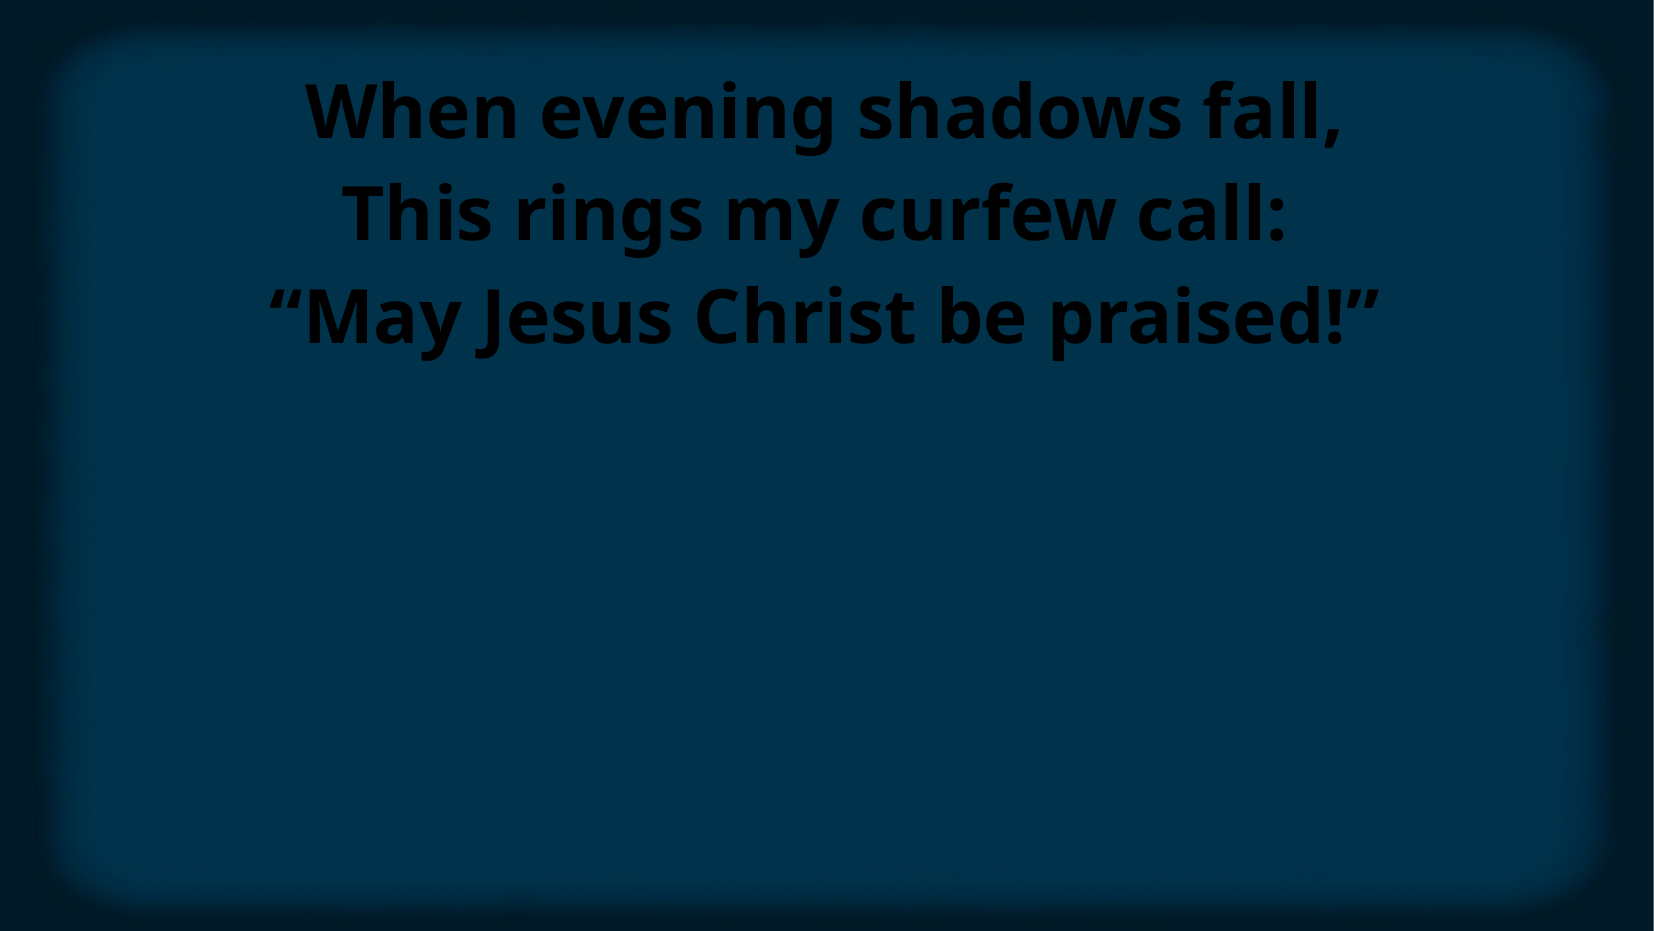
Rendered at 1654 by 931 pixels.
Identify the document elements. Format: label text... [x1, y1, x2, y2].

text_box When evening shadows fall, This rings my curfew call: “May Jesus Christ be praised!” [90, 50, 1561, 381]
picture [0, 0, 1654, 931]
